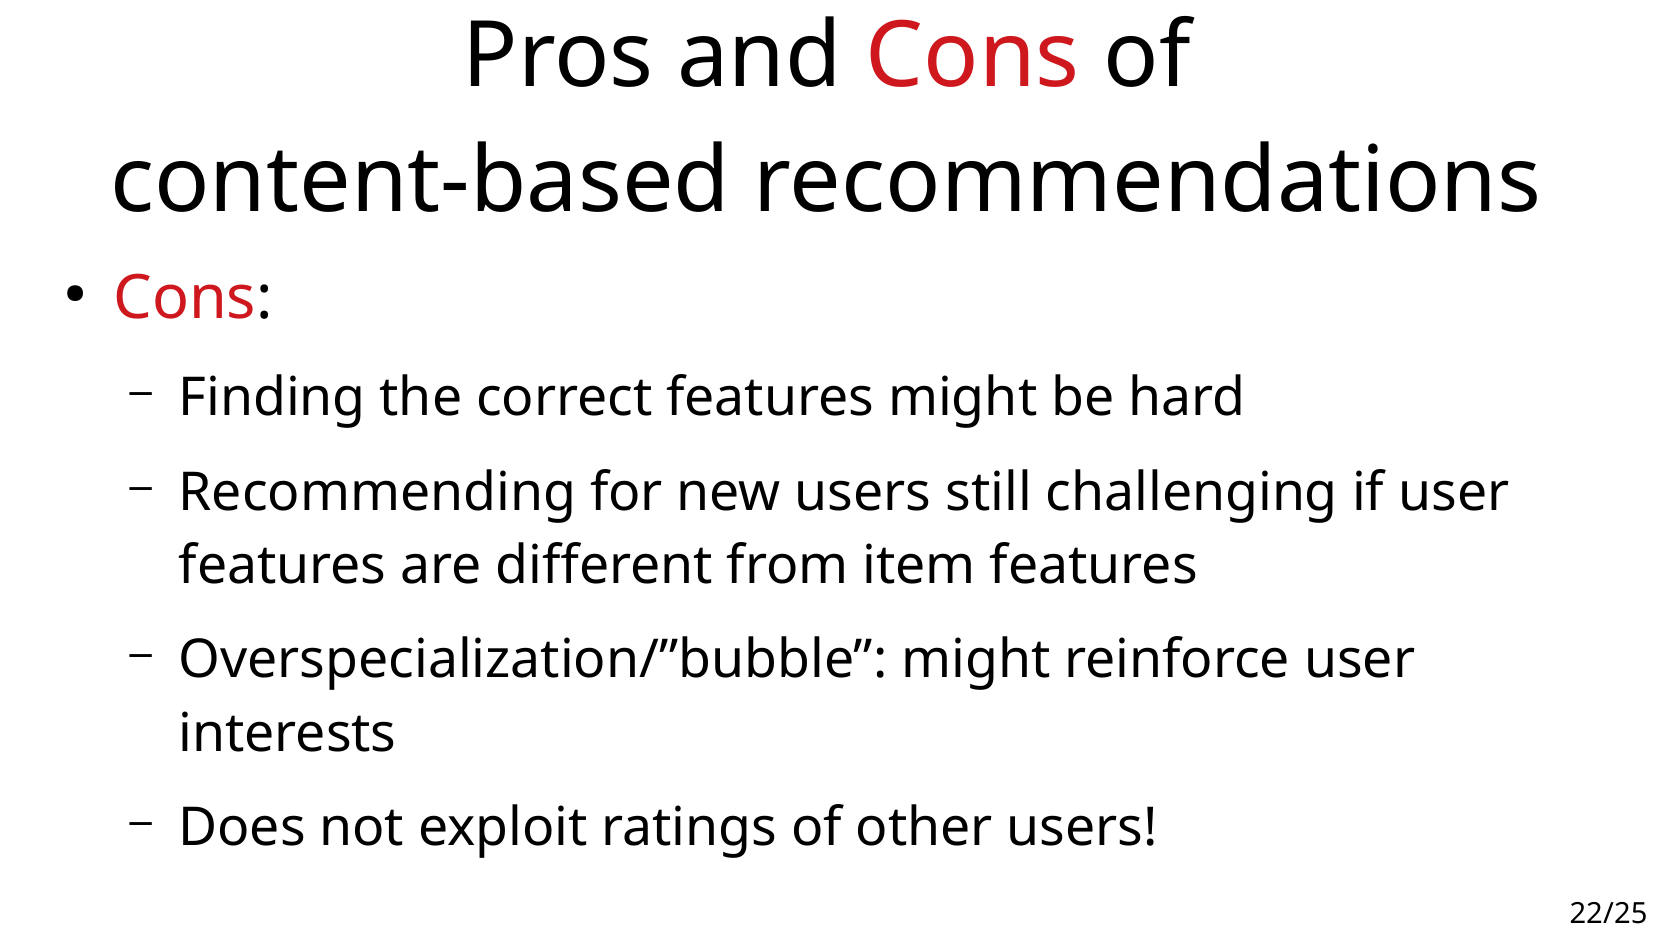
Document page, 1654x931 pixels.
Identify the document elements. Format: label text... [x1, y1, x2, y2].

list Cons: Finding the correct features might be hard Recommending for new users still challenging if user features are different from item features Overspecialization/”bubble”: might reinforce user interests Does not exploit ratings of other users! [48, 253, 1623, 863]
title Pros and Cons of content-based recommendations [82, 1, 1571, 226]
